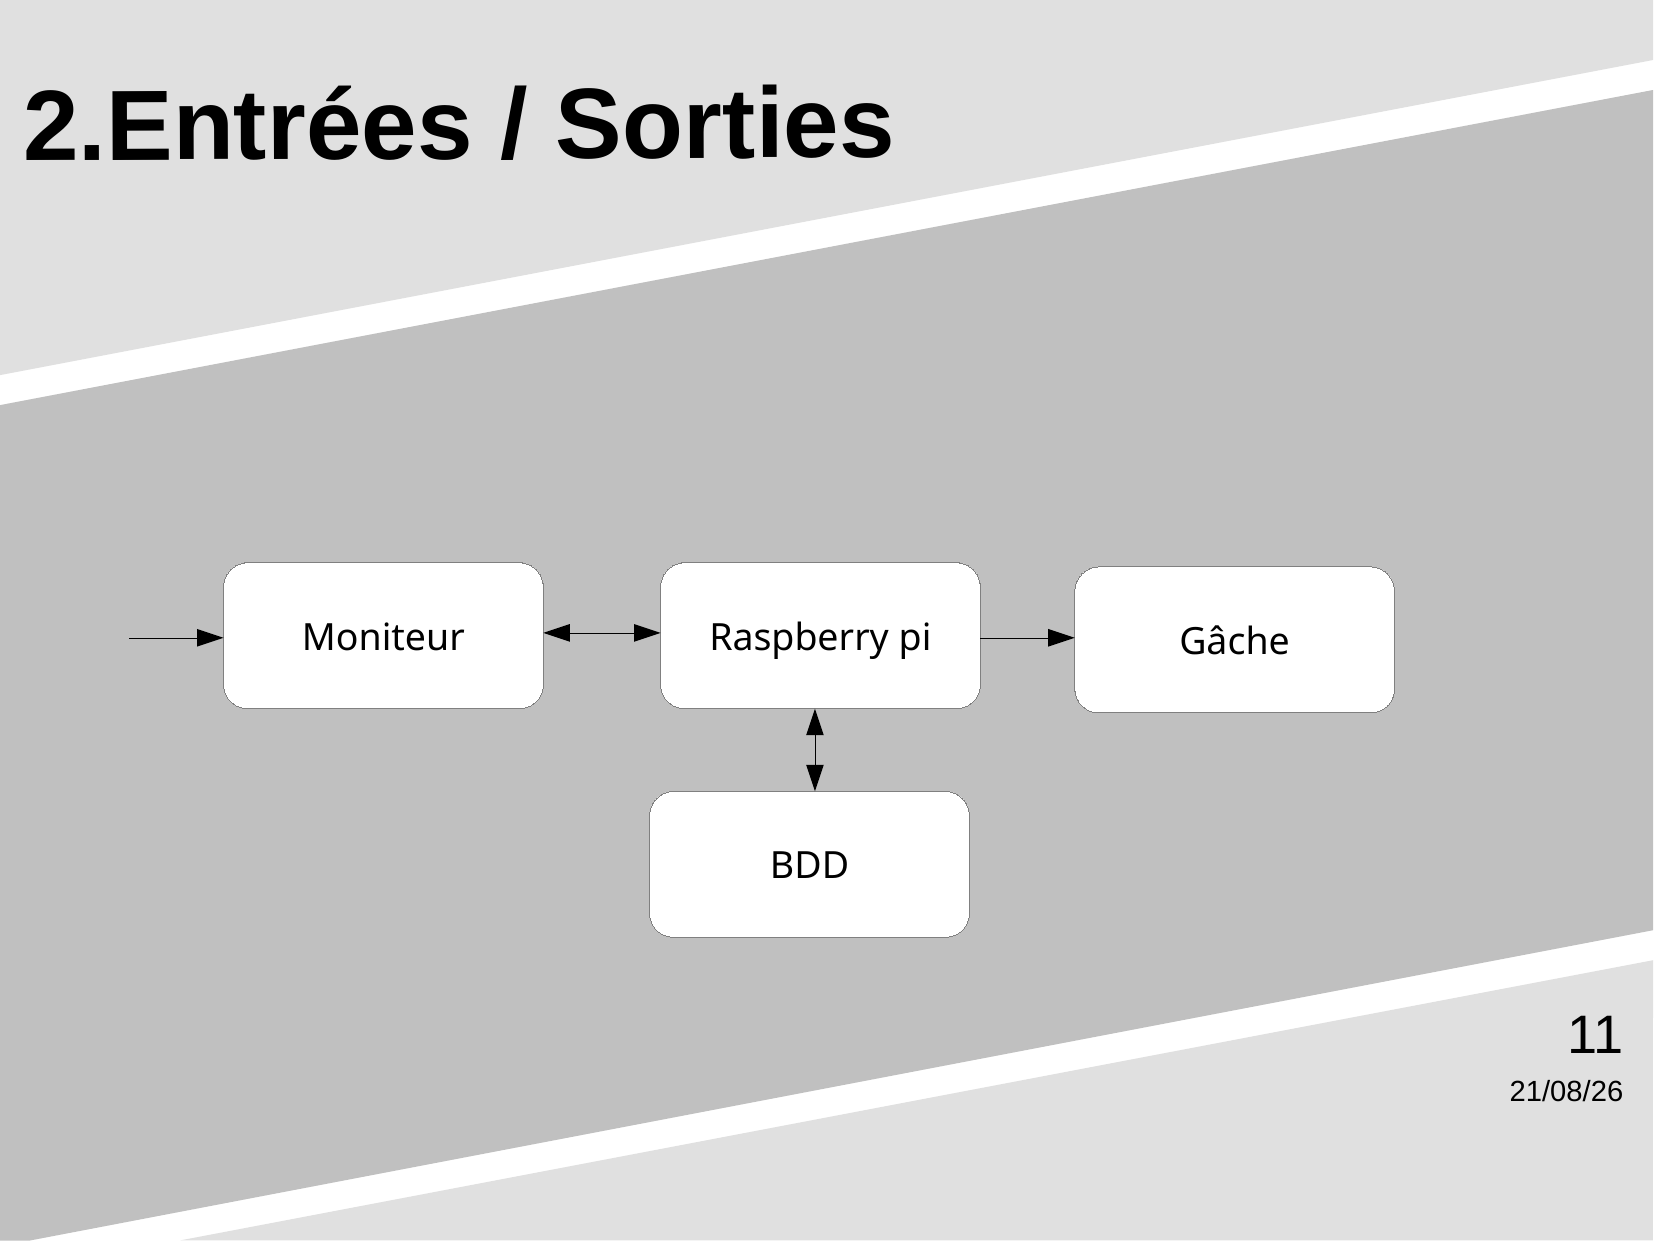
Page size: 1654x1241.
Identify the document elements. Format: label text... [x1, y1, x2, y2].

text_box Raspberry pi [660, 562, 981, 709]
text_box BDD [649, 791, 970, 938]
text_box Gâche [1074, 566, 1395, 713]
title 2.Entrées / Sorties [22, 16, 1512, 230]
text_box Moniteur [223, 562, 544, 709]
